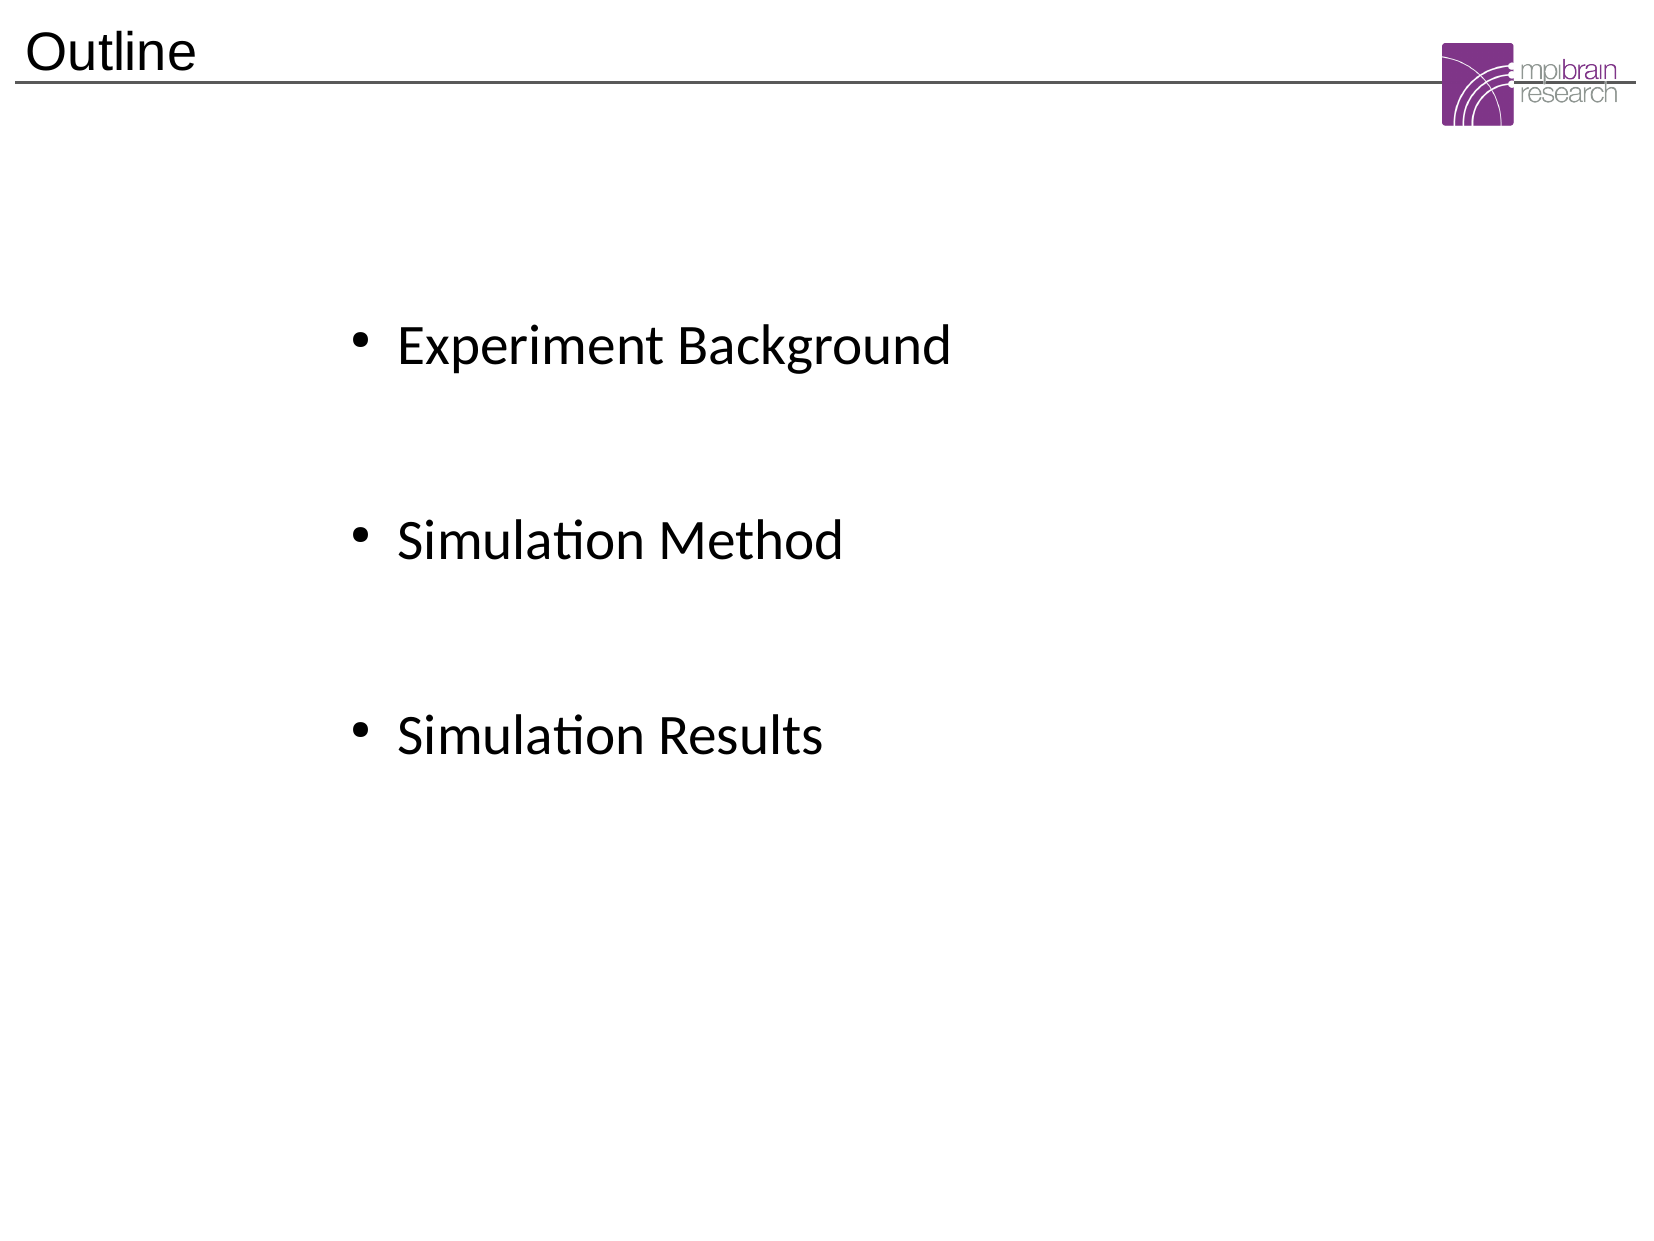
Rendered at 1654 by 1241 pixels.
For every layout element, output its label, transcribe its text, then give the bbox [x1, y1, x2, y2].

text_box Outline [10, 14, 213, 91]
list Experiment Background Simulation Method Simulation Results [334, 307, 1347, 768]
picture [1441, 42, 1619, 127]
